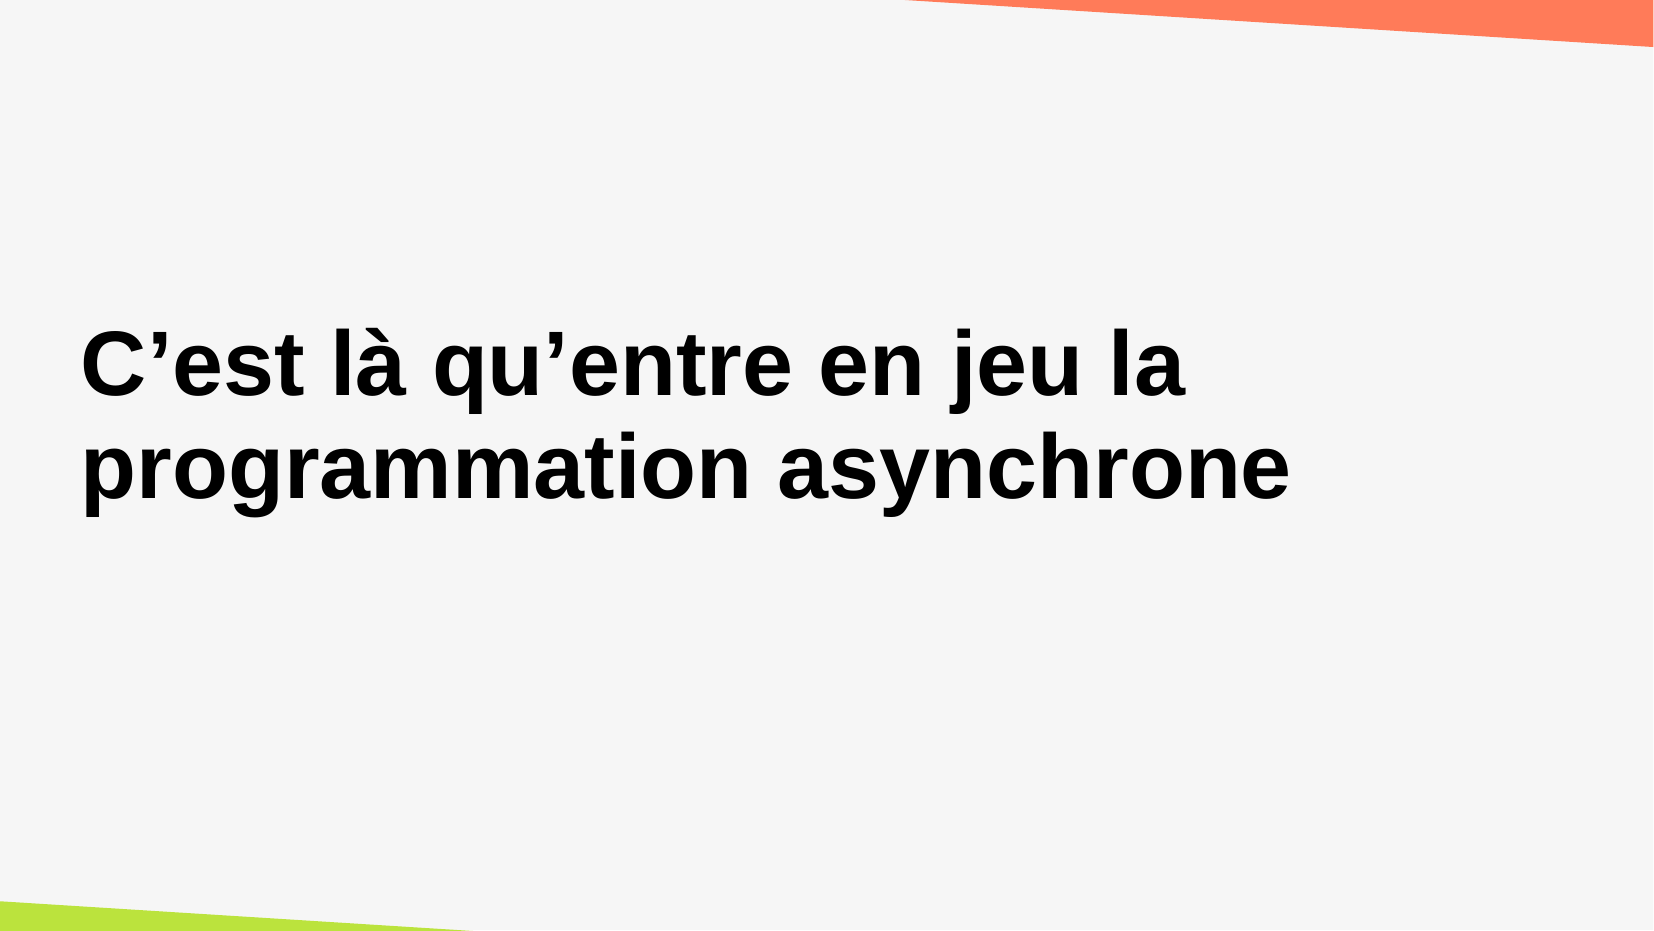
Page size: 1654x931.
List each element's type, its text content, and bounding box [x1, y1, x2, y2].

text_box [0, 901, 474, 931]
list C’est là qu’entre en jeu la programmation asynchrone [80, 312, 1620, 532]
text_box [904, 0, 1654, 48]
